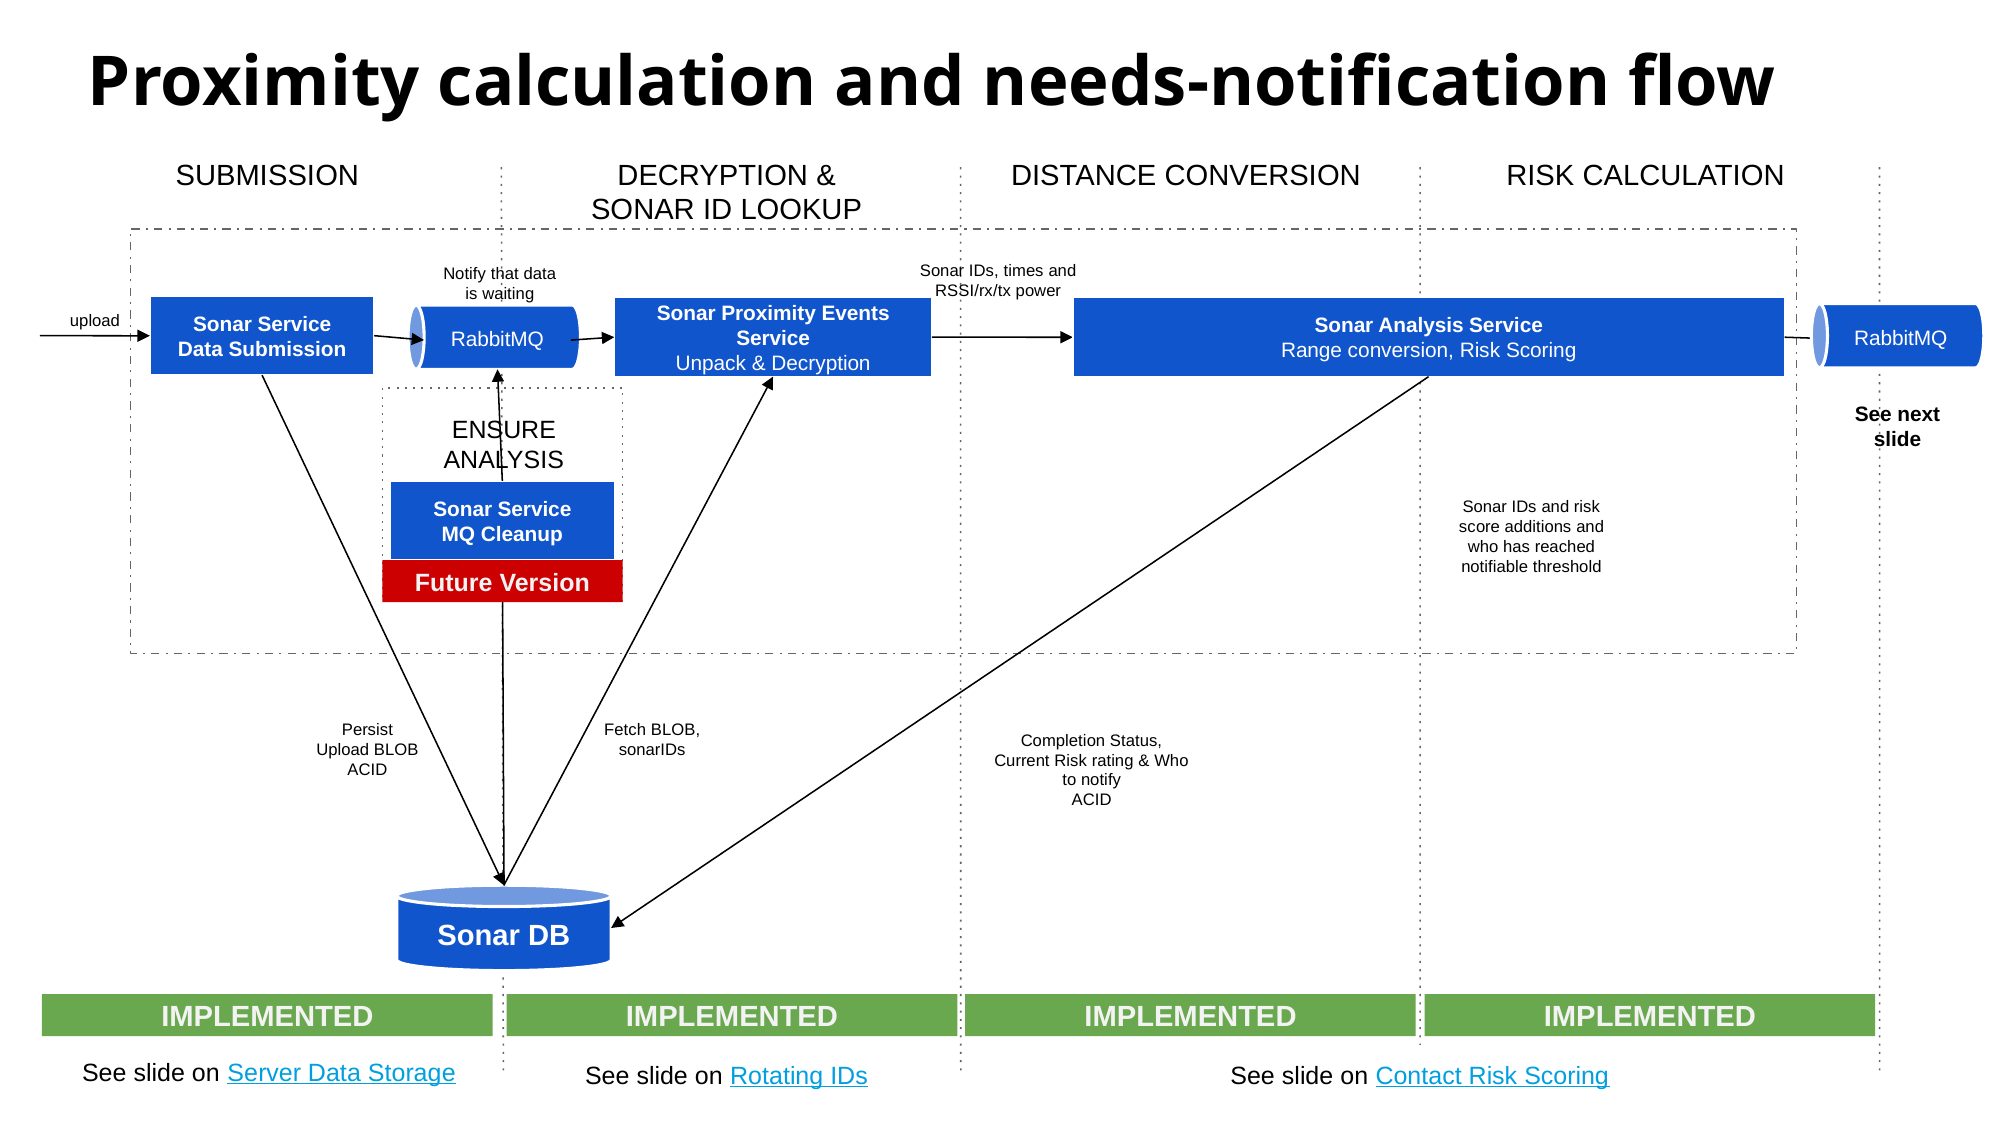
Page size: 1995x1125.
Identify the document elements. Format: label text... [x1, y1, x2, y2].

text_box Sonar Service Data Submission [149, 296, 375, 376]
text_box [1821, 303, 1984, 368]
text_box [1822, 355, 1827, 368]
text_box SUBMISSION [41, 140, 493, 194]
text_box RabbitMQ [423, 310, 571, 370]
text_box See slide on Server Data Storage [45, 1041, 493, 1095]
text_box Sonar Proximity Events Service Unpack & Decryption [614, 297, 932, 377]
text_box See slide on Contact Risk Scoring [960, 1044, 1880, 1098]
text_box ENSURE ANALYSIS [383, 398, 624, 463]
text_box upload [41, 294, 148, 337]
text_box [571, 341, 581, 370]
text_box [418, 305, 581, 339]
text_box IMPLEMENTED [506, 994, 958, 1037]
text_box Future Version [382, 560, 623, 603]
text_box IMPLEMENTED [1424, 994, 1876, 1037]
text_box IMPLEMENTED [965, 994, 1416, 1037]
text_box Completion Status, Current Risk rating & Who to notify ACID [976, 714, 1207, 800]
text_box Sonar DB [396, 897, 612, 971]
text_box Persist Upload BLOB ACID [270, 704, 465, 784]
text_box Fetch BLOB, sonarIDs [576, 703, 729, 783]
text_box DECRYPTION & SONAR ID LOOKUP [501, 140, 952, 194]
text_box RabbitMQ [1827, 309, 1975, 368]
text_box See next slide [1821, 385, 1974, 465]
text_box [417, 359, 423, 370]
text_box Notify that data is waiting [423, 247, 576, 290]
text_box DISTANCE CONVERSION [960, 140, 1412, 194]
title Proximity calculation and needs-notification flow [67, 15, 1927, 141]
text_box Sonar Service MQ Cleanup [390, 480, 615, 560]
text_box Sonar Analysis Service Range conversion, Risk Scoring [1072, 297, 1785, 377]
text_box Sonar IDs and risk score additions and who has reached notifiable threshold [1440, 480, 1623, 523]
text_box See slide on Rotating IDs [503, 1044, 950, 1098]
text_box Sonar IDs, times and RSSI/rx/tx power [900, 244, 1096, 287]
text_box RISK CALCULATION [1420, 140, 1871, 194]
text_box IMPLEMENTED [41, 994, 493, 1037]
